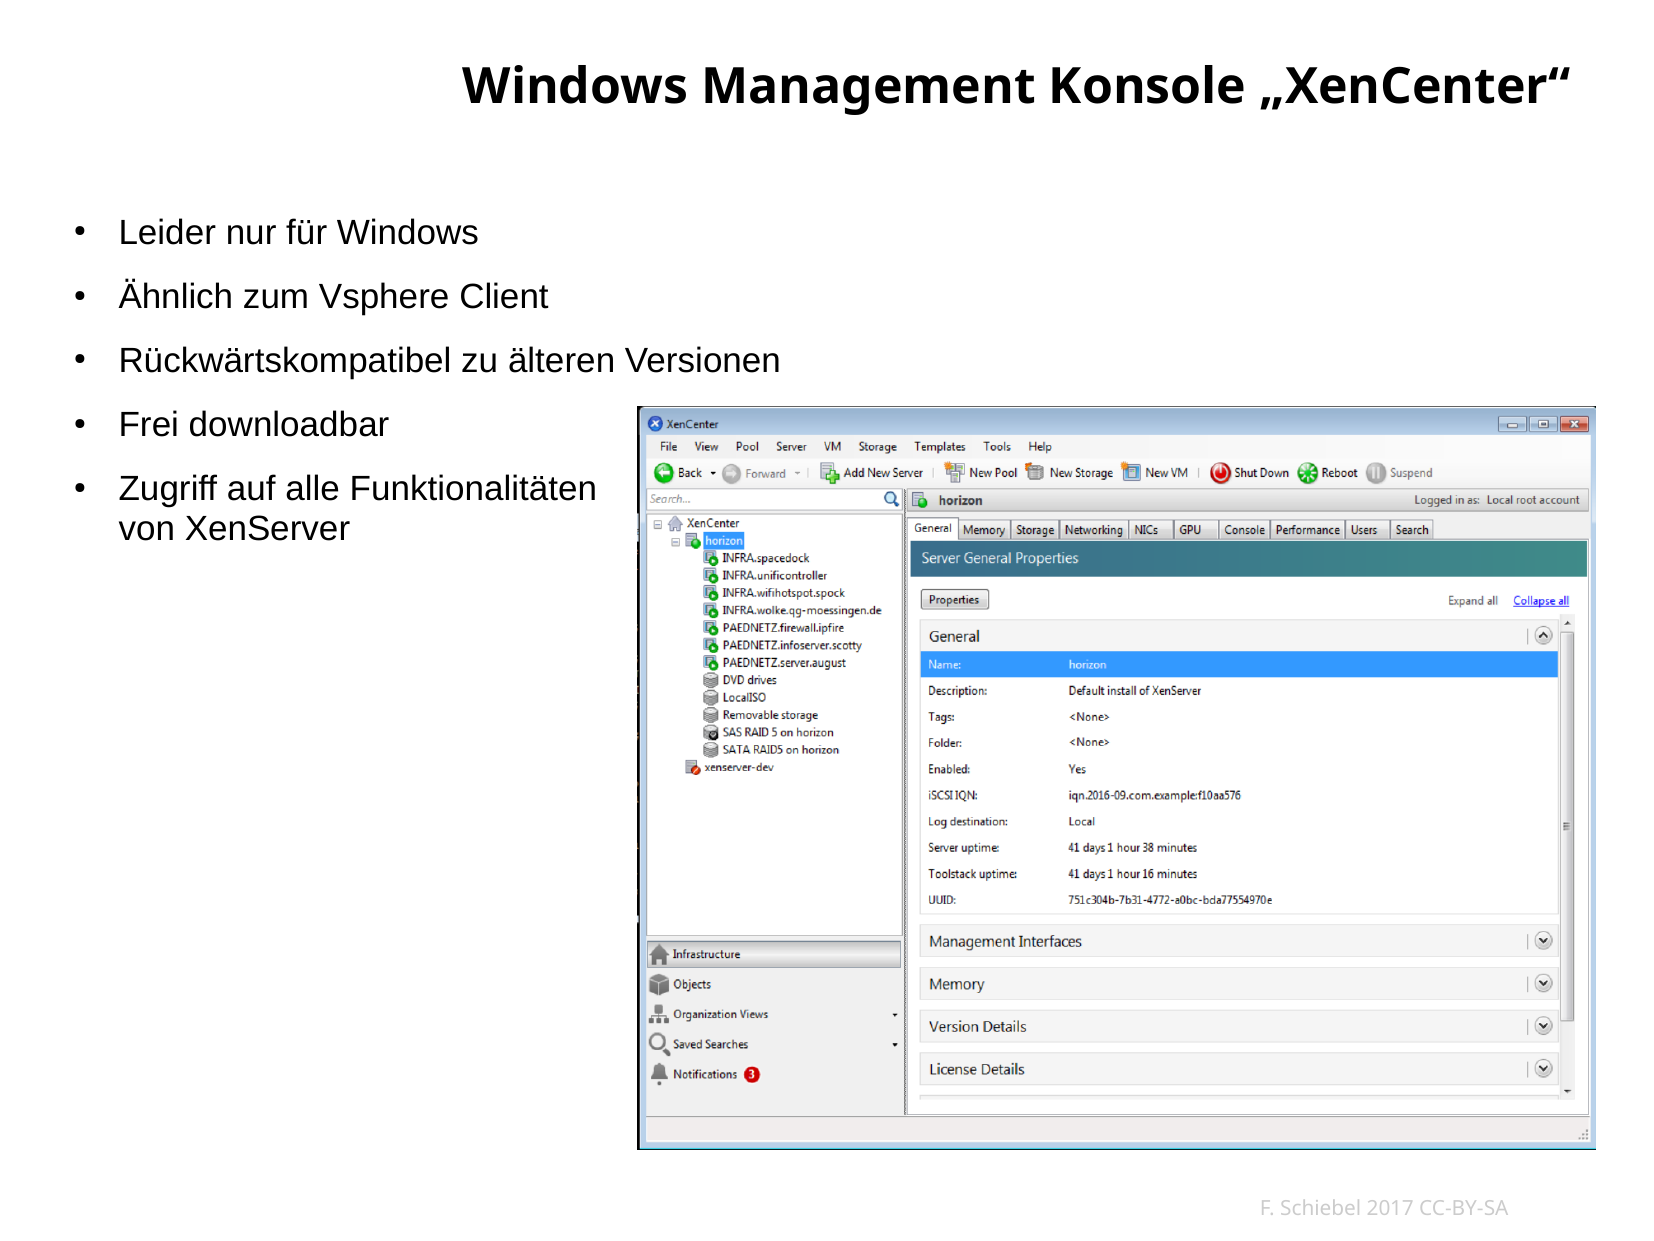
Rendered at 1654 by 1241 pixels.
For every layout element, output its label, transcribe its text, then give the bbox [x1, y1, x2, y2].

picture [637, 406, 1596, 1150]
list Leider nur für Windows Ähnlich zum Vsphere Client Rückwärtskompatibel zu älteren Versionen Frei downloadbar Zugriff auf alle Funktionalitäten von XenServer [59, 212, 786, 590]
title Windows Management Konsole „XenCenter“ [82, 49, 1571, 119]
